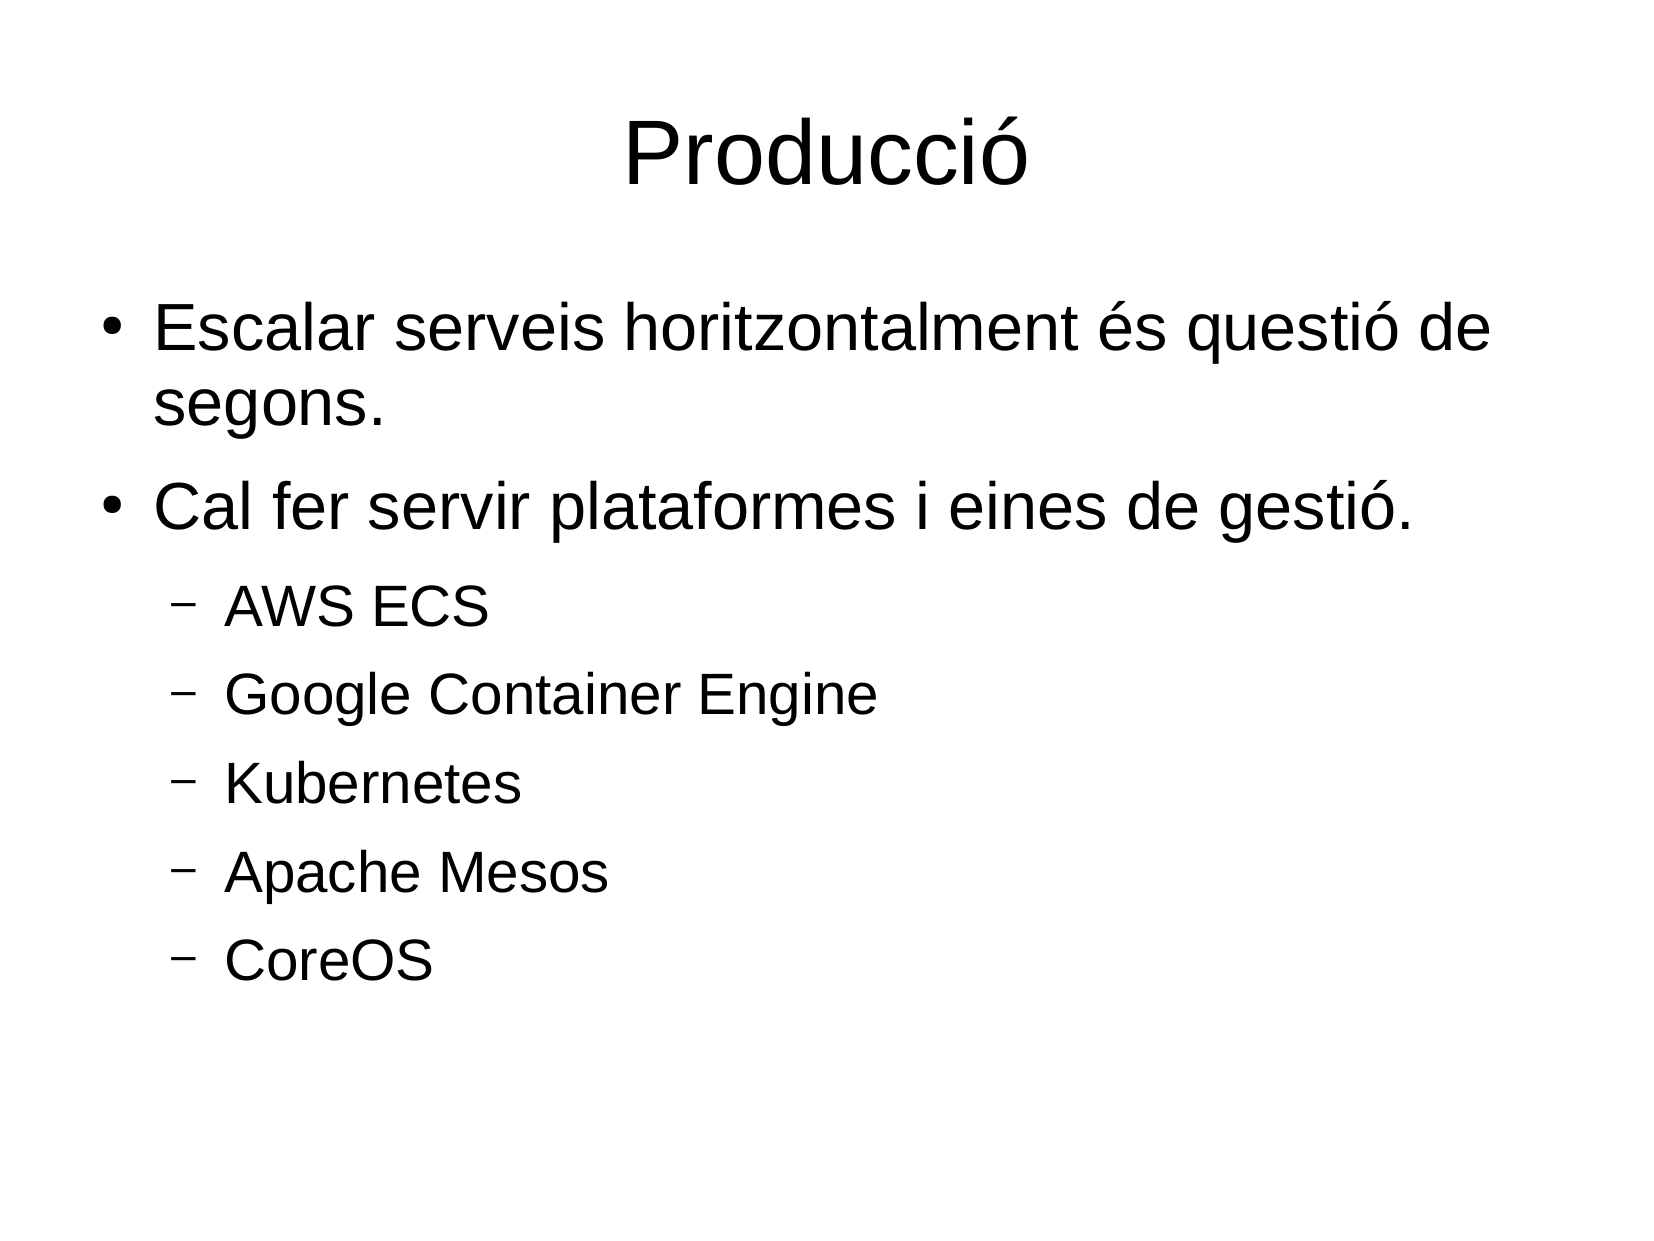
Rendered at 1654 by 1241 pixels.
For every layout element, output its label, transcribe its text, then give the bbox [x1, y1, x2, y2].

title Producció [82, 49, 1571, 257]
list Escalar serveis horitzontalment és questió de segons. Cal fer servir plataformes i eines de gestió. AWS ECS Google Container Engine Kubernetes Apache Mesos CoreOS [82, 290, 1571, 1109]
